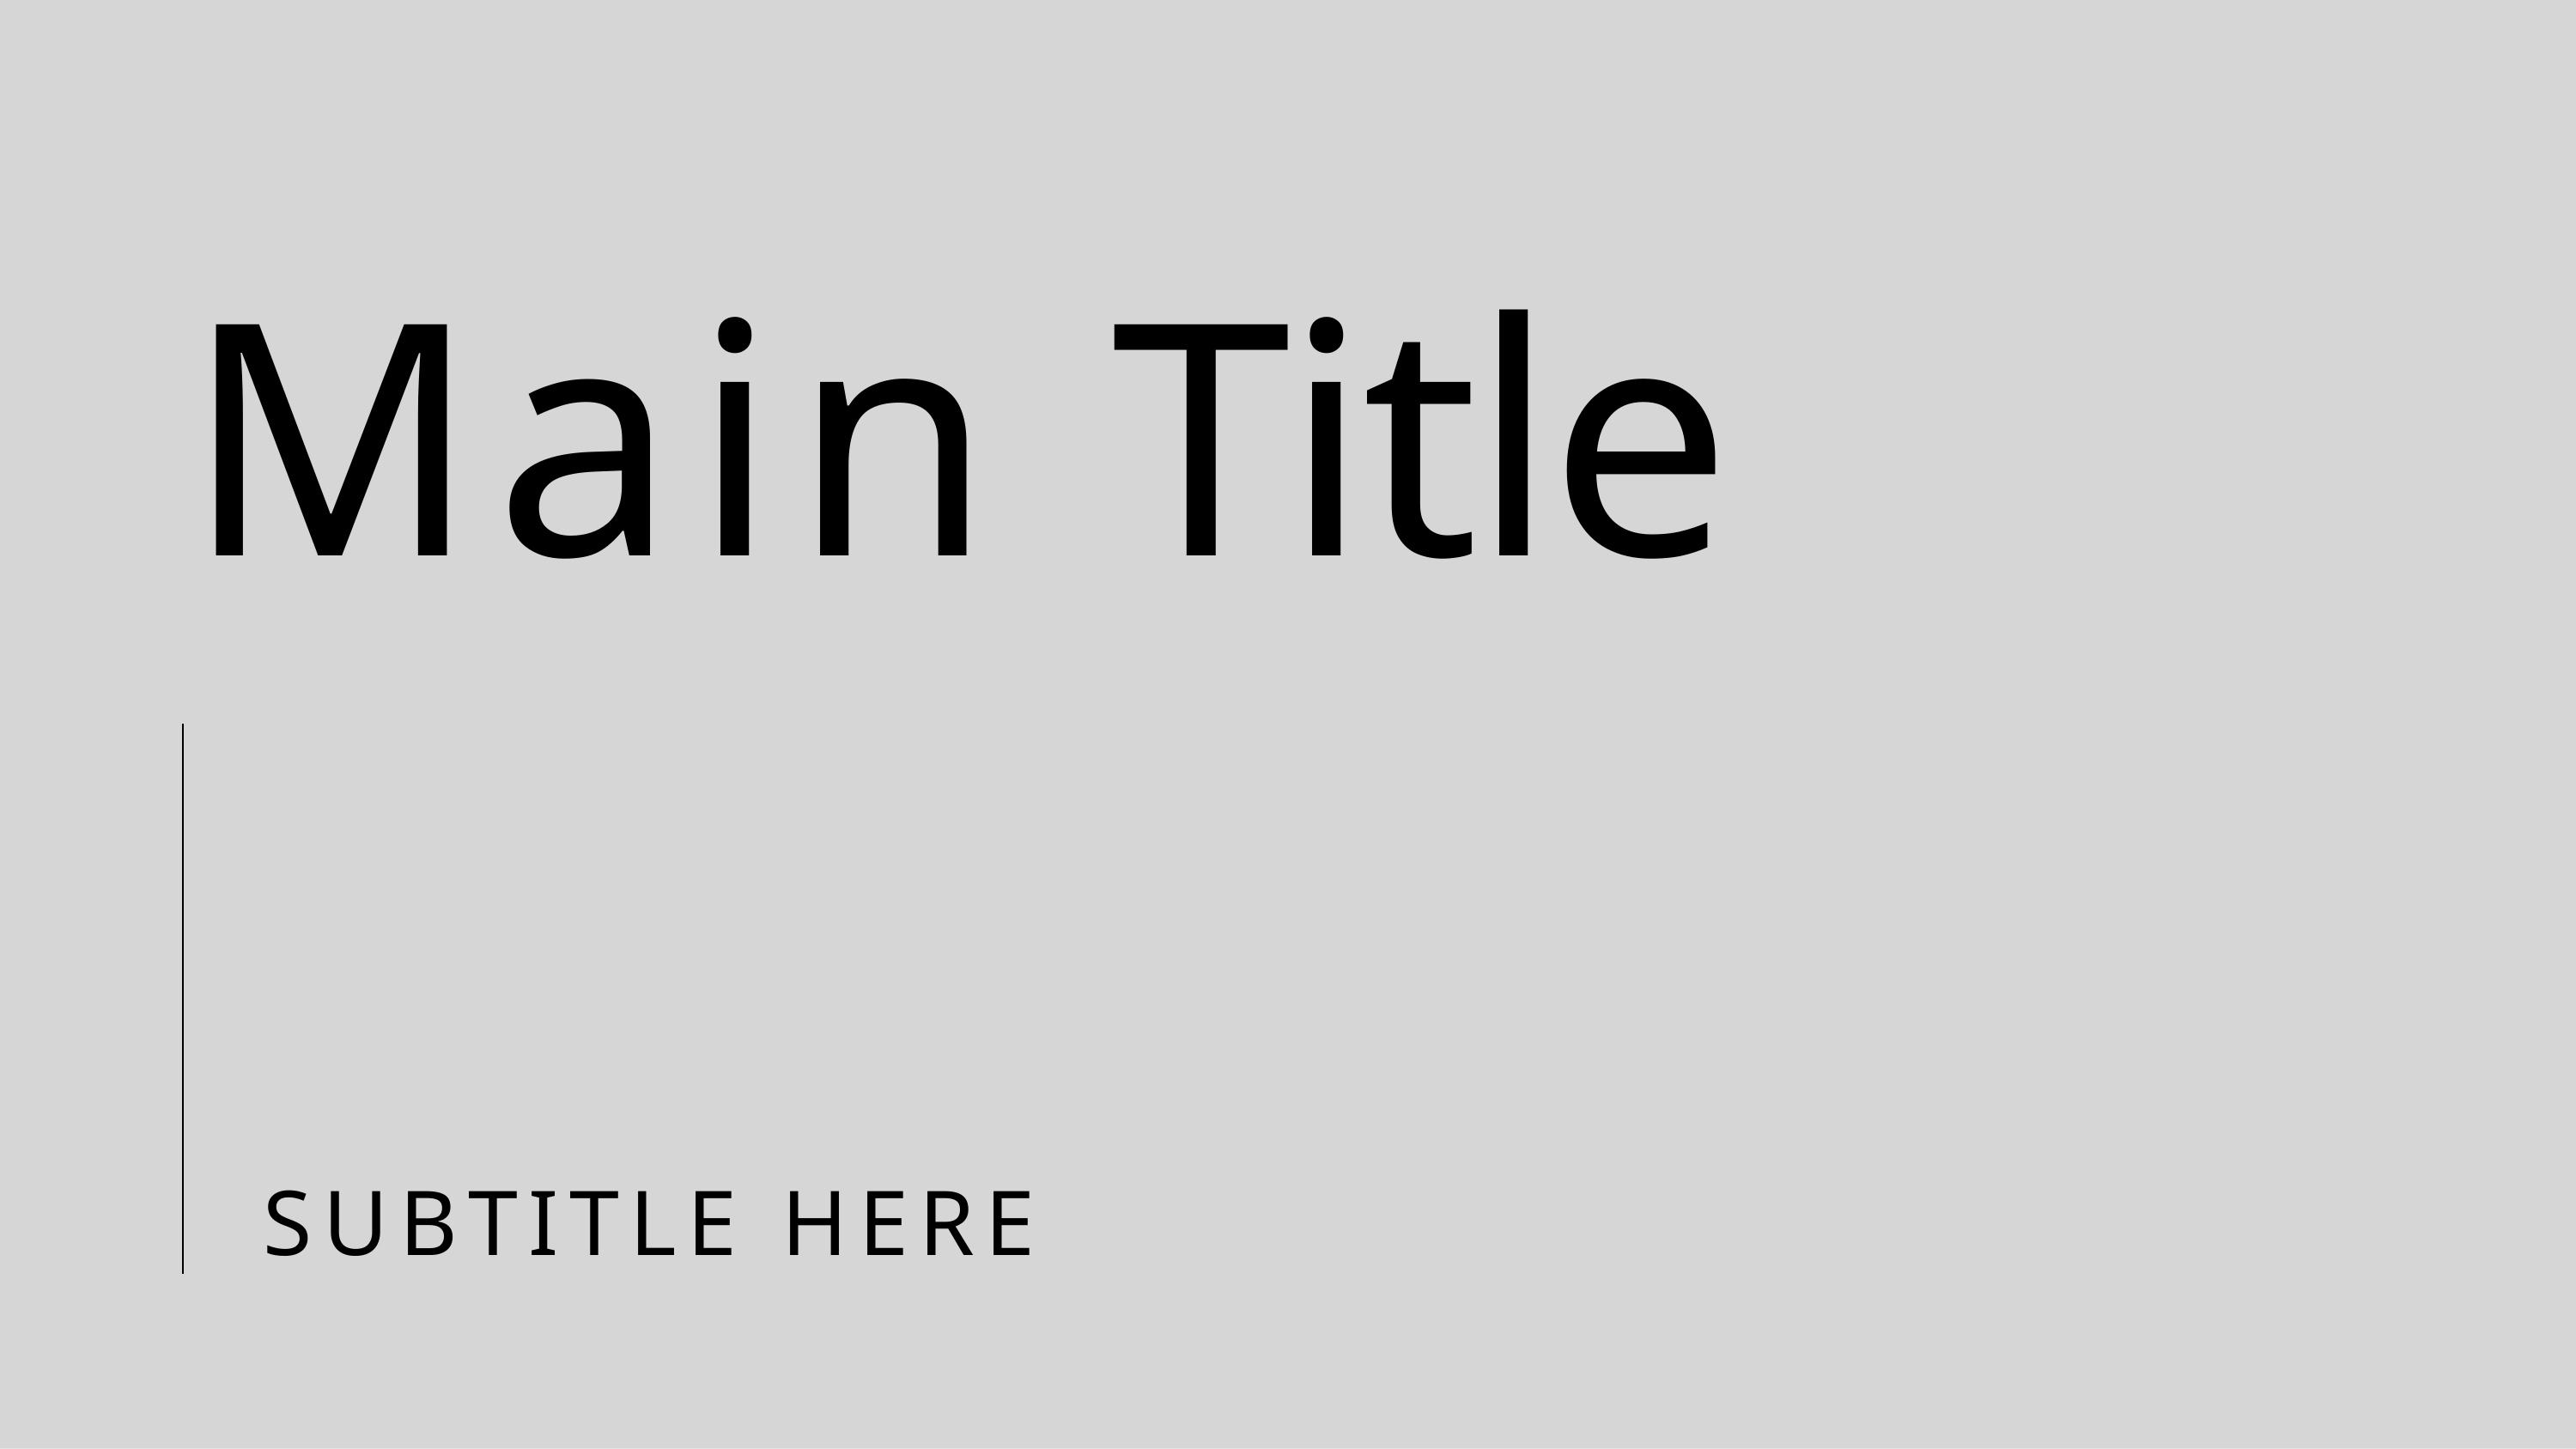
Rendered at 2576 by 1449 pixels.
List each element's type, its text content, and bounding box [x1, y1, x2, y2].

text_box SUBTITLE HERE [261, 1164, 1378, 1275]
title Main Title [182, 230, 2239, 625]
